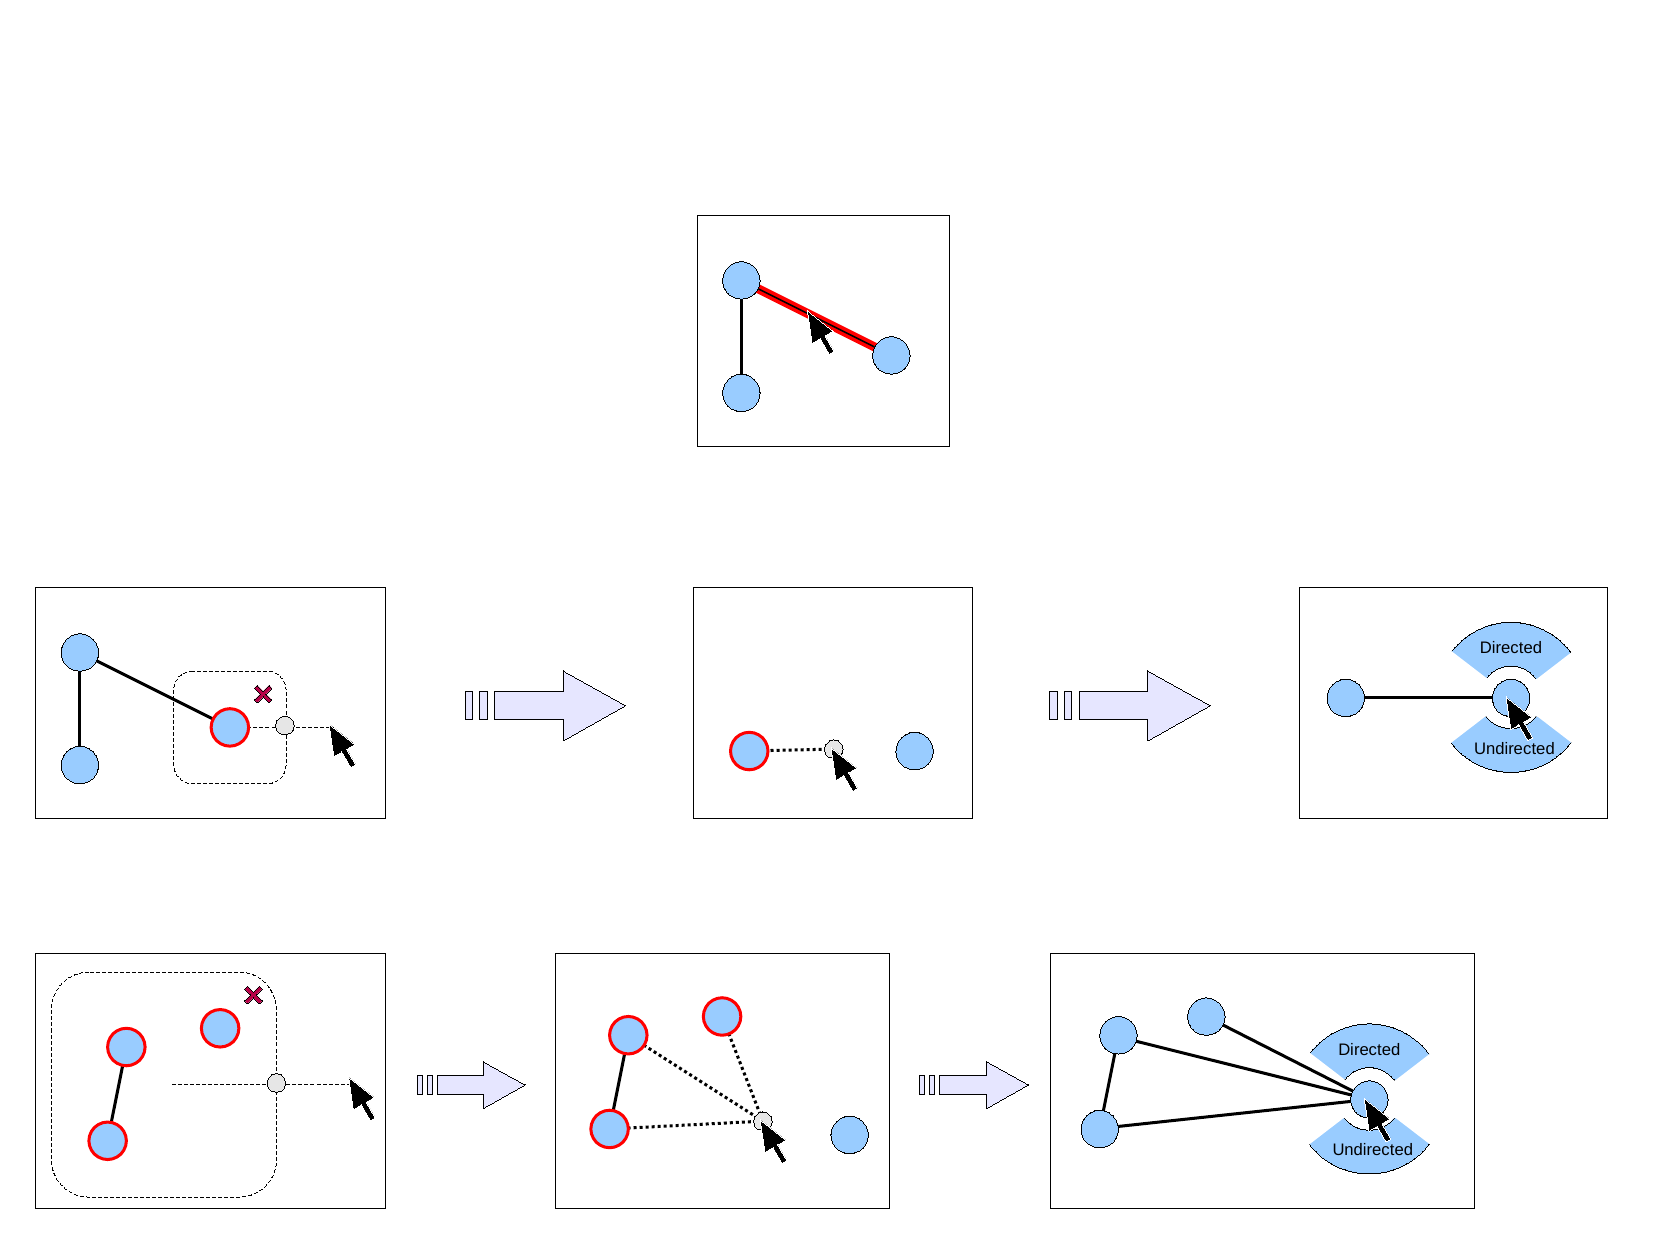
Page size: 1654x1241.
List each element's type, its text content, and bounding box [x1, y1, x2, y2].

text_box [1187, 997, 1226, 1036]
text_box [329, 724, 356, 768]
text_box [201, 1009, 239, 1048]
text_box [1081, 1110, 1119, 1148]
text_box [107, 1028, 146, 1066]
text_box [722, 374, 761, 412]
text_box [267, 1073, 286, 1093]
text_box Directed [1465, 631, 1578, 667]
text_box [609, 1016, 648, 1054]
text_box [417, 1075, 423, 1095]
text_box [929, 1075, 935, 1095]
text_box [939, 1061, 1029, 1109]
text_box [1431, 638, 1594, 756]
text_box [807, 310, 835, 355]
text_box [824, 739, 858, 792]
text_box [1064, 691, 1072, 720]
text_box [1342, 1169, 1396, 1174]
text_box [348, 1077, 376, 1121]
text_box [1099, 1016, 1138, 1055]
text_box [1327, 679, 1365, 717]
text_box [1289, 1039, 1452, 1157]
text_box [1079, 670, 1211, 741]
text_box [1049, 691, 1058, 720]
text_box [254, 685, 272, 703]
text_box [437, 1061, 526, 1109]
text_box [465, 691, 473, 720]
text_box Undirected [1317, 1133, 1431, 1169]
text_box [479, 691, 488, 720]
text_box [703, 997, 741, 1036]
text_box [753, 1111, 787, 1164]
text_box [427, 1075, 433, 1095]
text_box [1335, 1023, 1404, 1032]
text_box [872, 336, 911, 375]
text_box [830, 1116, 869, 1154]
text_box [919, 1075, 925, 1095]
text_box [275, 716, 295, 735]
text_box Directed [1323, 1032, 1436, 1069]
text_box [88, 1122, 127, 1160]
text_box [494, 670, 626, 741]
text_box [1485, 768, 1537, 773]
text_box [730, 732, 769, 770]
text_box [211, 708, 249, 747]
text_box [244, 986, 263, 1004]
text_box Undirected [1459, 731, 1572, 768]
text_box [1475, 622, 1546, 631]
text_box [1294, 1064, 1349, 1092]
text_box [590, 1110, 629, 1148]
text_box [895, 732, 934, 770]
text_box [61, 746, 99, 784]
text_box [722, 261, 761, 300]
text_box [61, 633, 99, 672]
